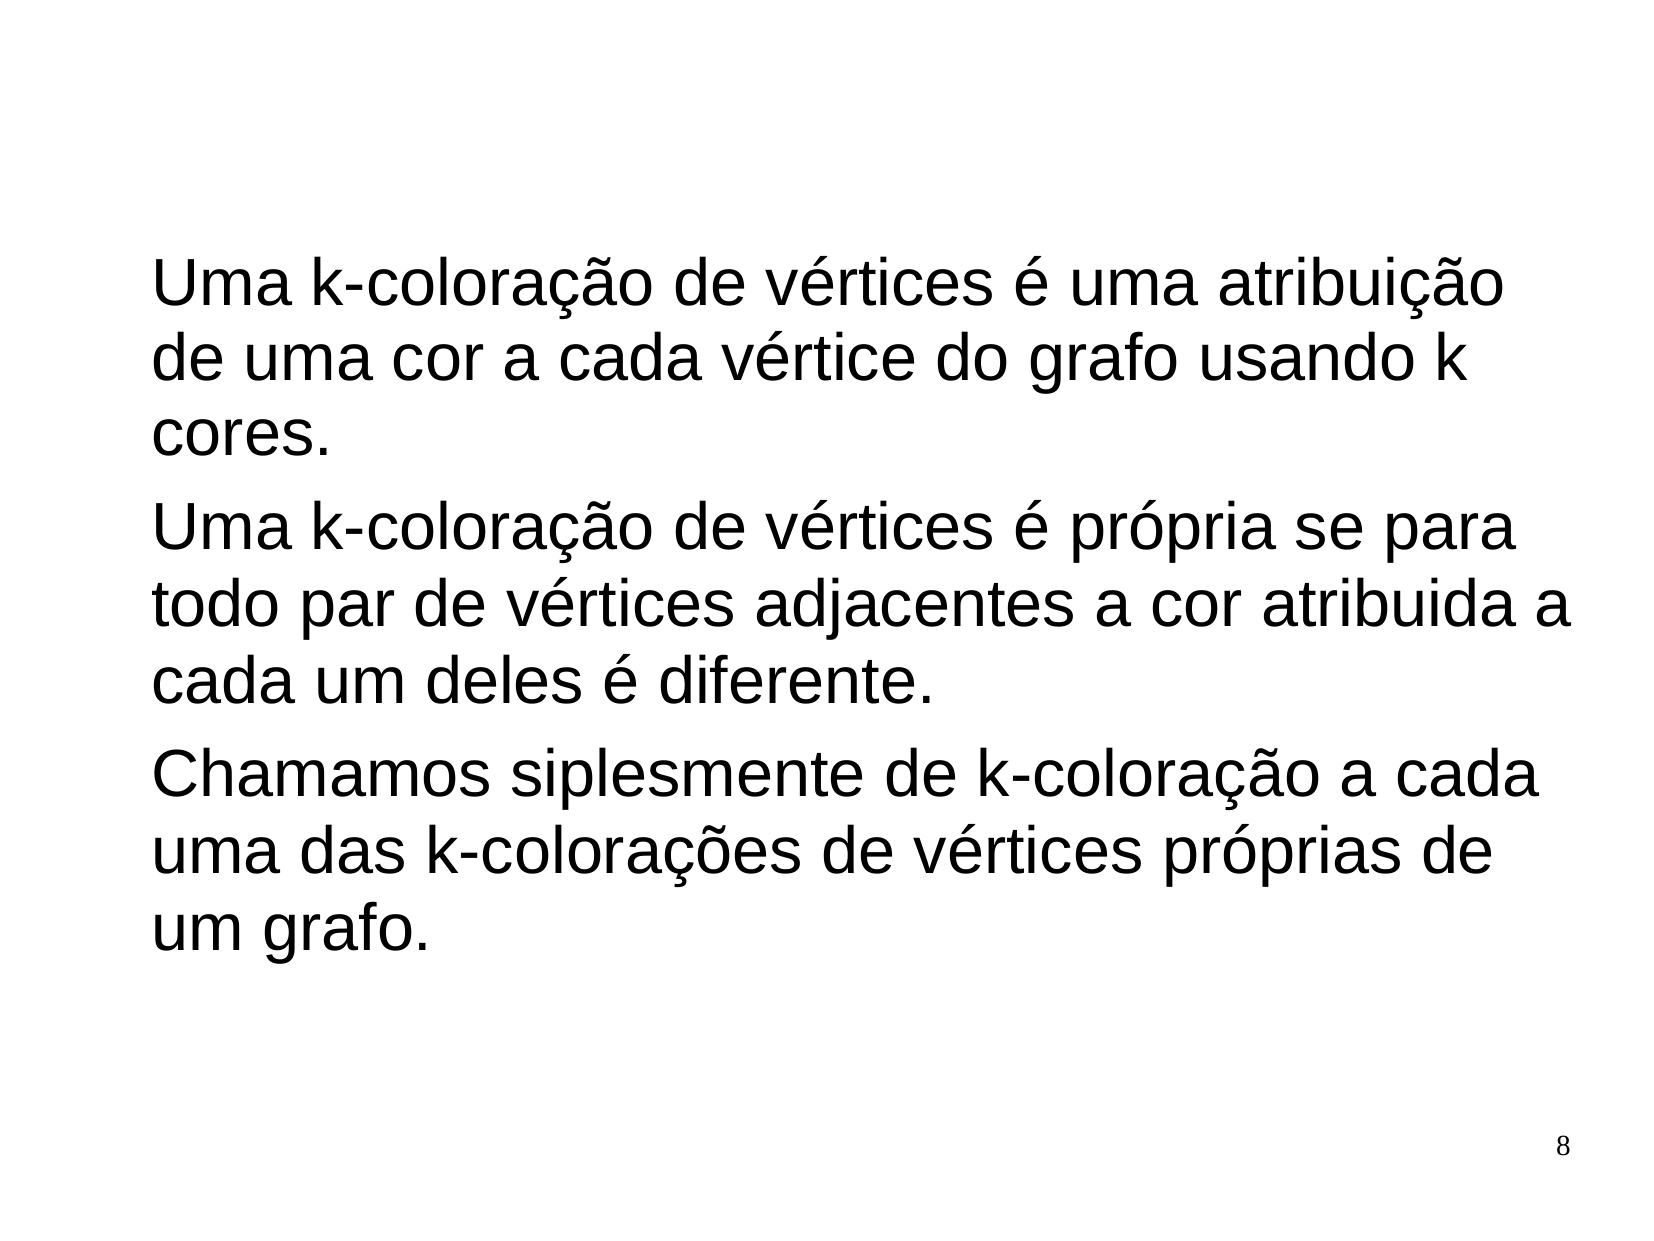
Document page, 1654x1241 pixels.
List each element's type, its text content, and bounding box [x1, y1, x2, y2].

list Uma k-coloração de vértices é uma atribuição de uma cor a cada vértice do grafo usando k cores. Uma k-coloração de vértices é própria se para todo par de vértices adjacentes a cor atribuida a cada um deles é diferente. Chamamos siplesmente de k-coloração a cada uma das k-colorações de vértices próprias de um grafo. [151, 243, 1598, 1097]
